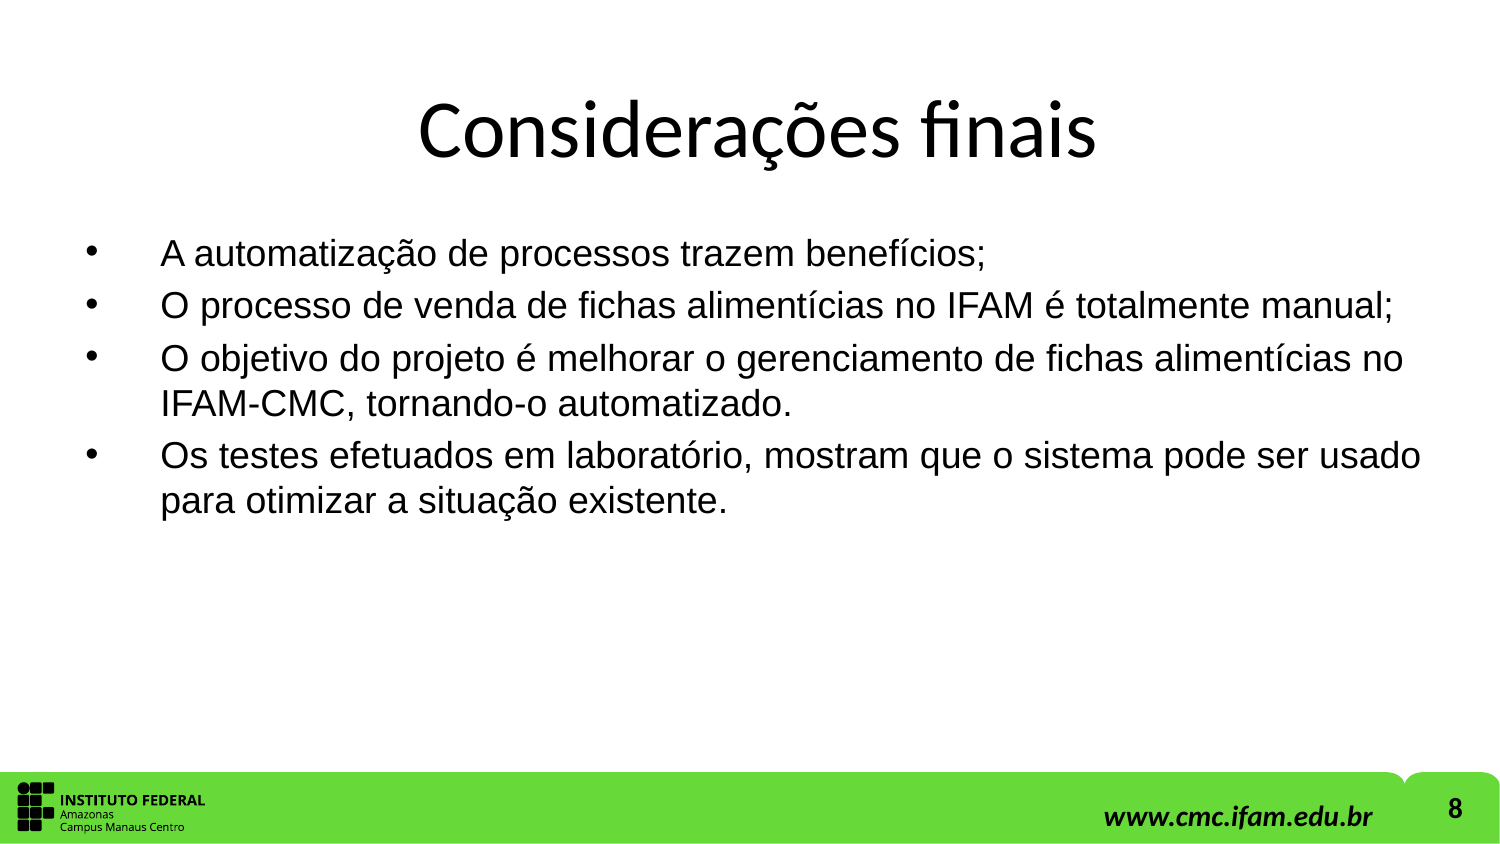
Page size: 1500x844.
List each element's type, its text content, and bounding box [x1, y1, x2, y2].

text_box [0, 772, 1500, 844]
slide_number 8 [1411, 784, 1500, 830]
title Considerações finais [61, 89, 1456, 161]
text_box www.cmc.ifam.edu.br [927, 789, 1388, 840]
subtitle A automatização de processos trazem benefícios; O processo de venda de fichas alimentícias no IFAM é totalmente manual; O objetivo do projeto é melhorar o gerenciamento de fichas alimentícias no IFAM-CMC, tornando-o automatizado. Os testes efetuados em laboratório, mostram que o sistema pode ser usado para otimizar a situação existente. [70, 221, 1461, 641]
